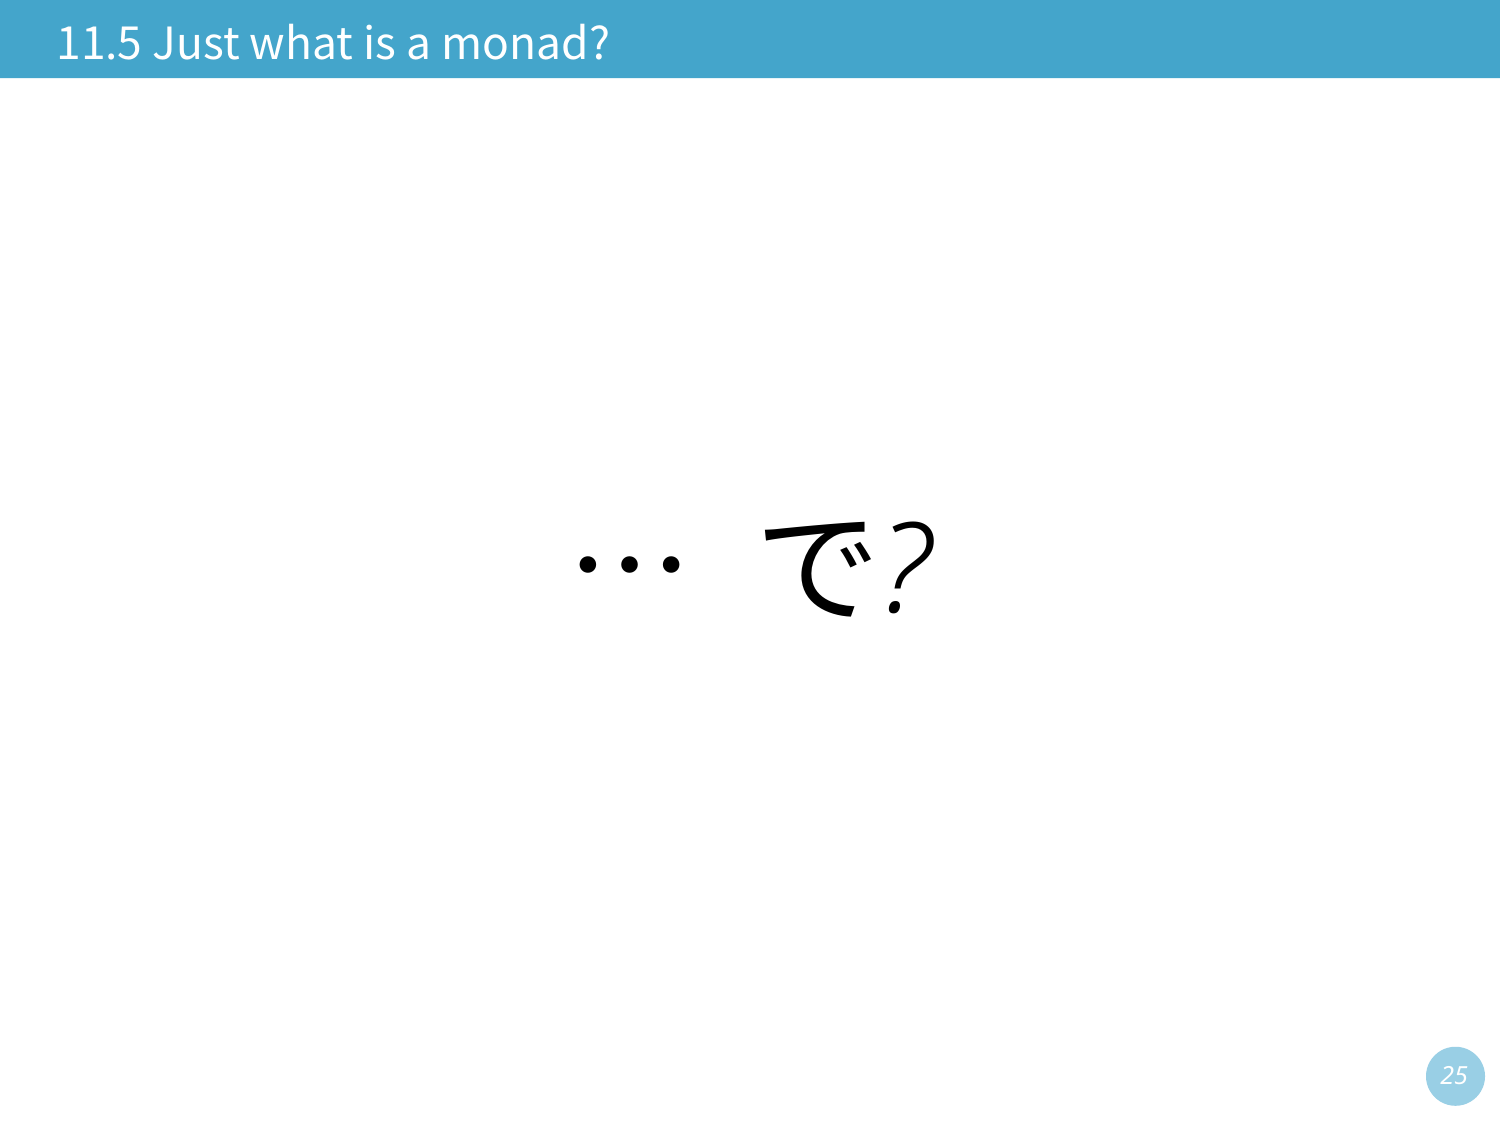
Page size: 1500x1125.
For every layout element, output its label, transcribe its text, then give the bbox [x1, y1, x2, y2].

text_box … で? [0, 479, 1500, 645]
title 11.5 Just what is a monad? [41, 7, 1392, 76]
slide_number <number> [1424, 1046, 1484, 1107]
